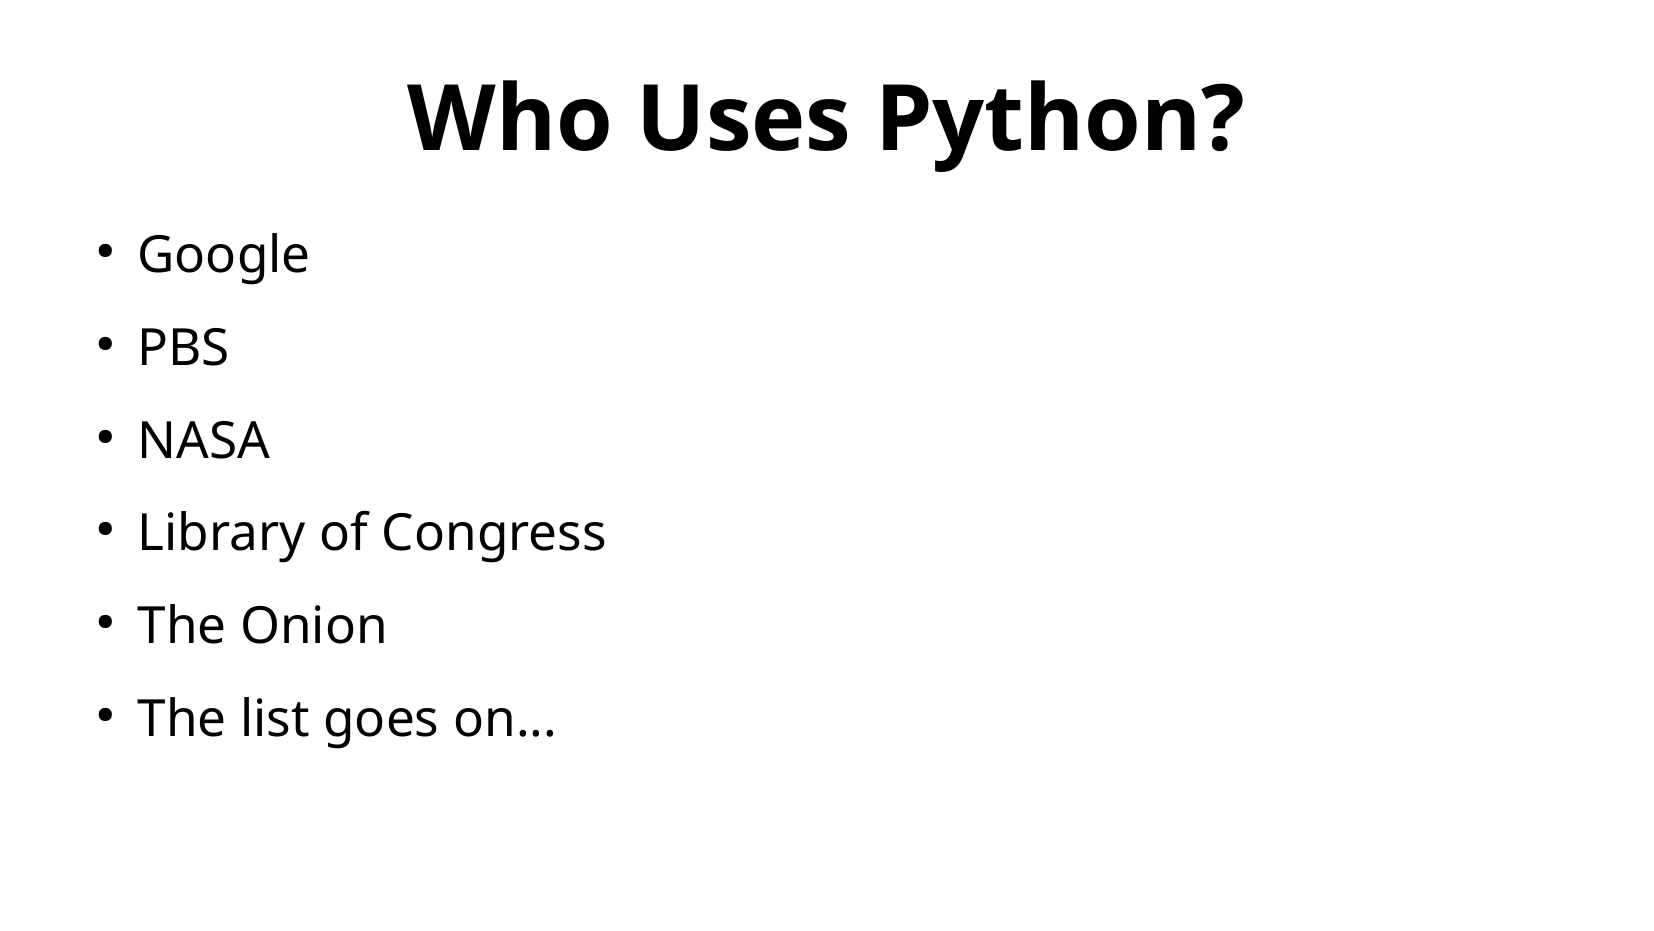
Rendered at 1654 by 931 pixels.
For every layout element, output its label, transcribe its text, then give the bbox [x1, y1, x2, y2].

list Google PBS NASA Library of Congress The Onion The list goes on... [82, 217, 1571, 758]
title Who Uses Python? [82, 37, 1571, 193]
